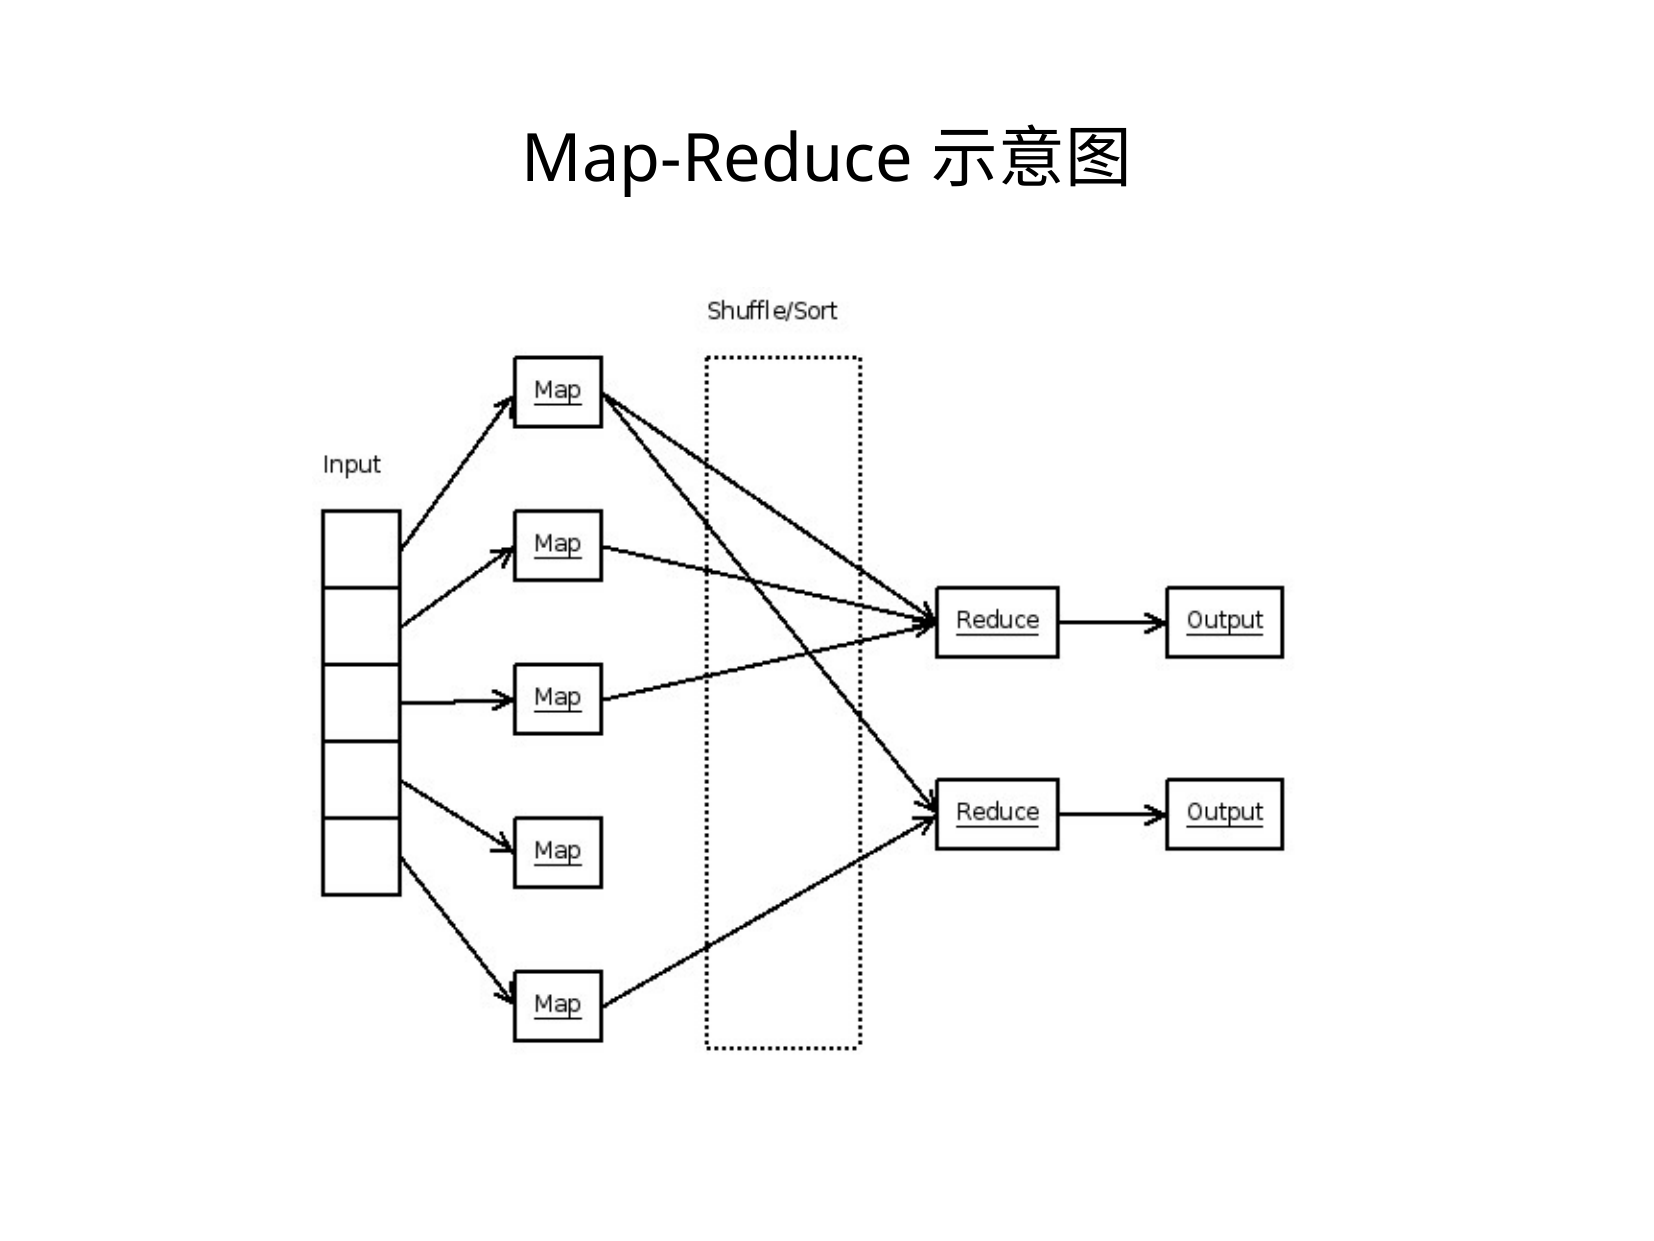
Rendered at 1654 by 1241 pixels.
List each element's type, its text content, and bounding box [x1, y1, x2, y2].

picture [312, 287, 1300, 1068]
title Map-Reduce示意图 [82, 49, 1571, 257]
